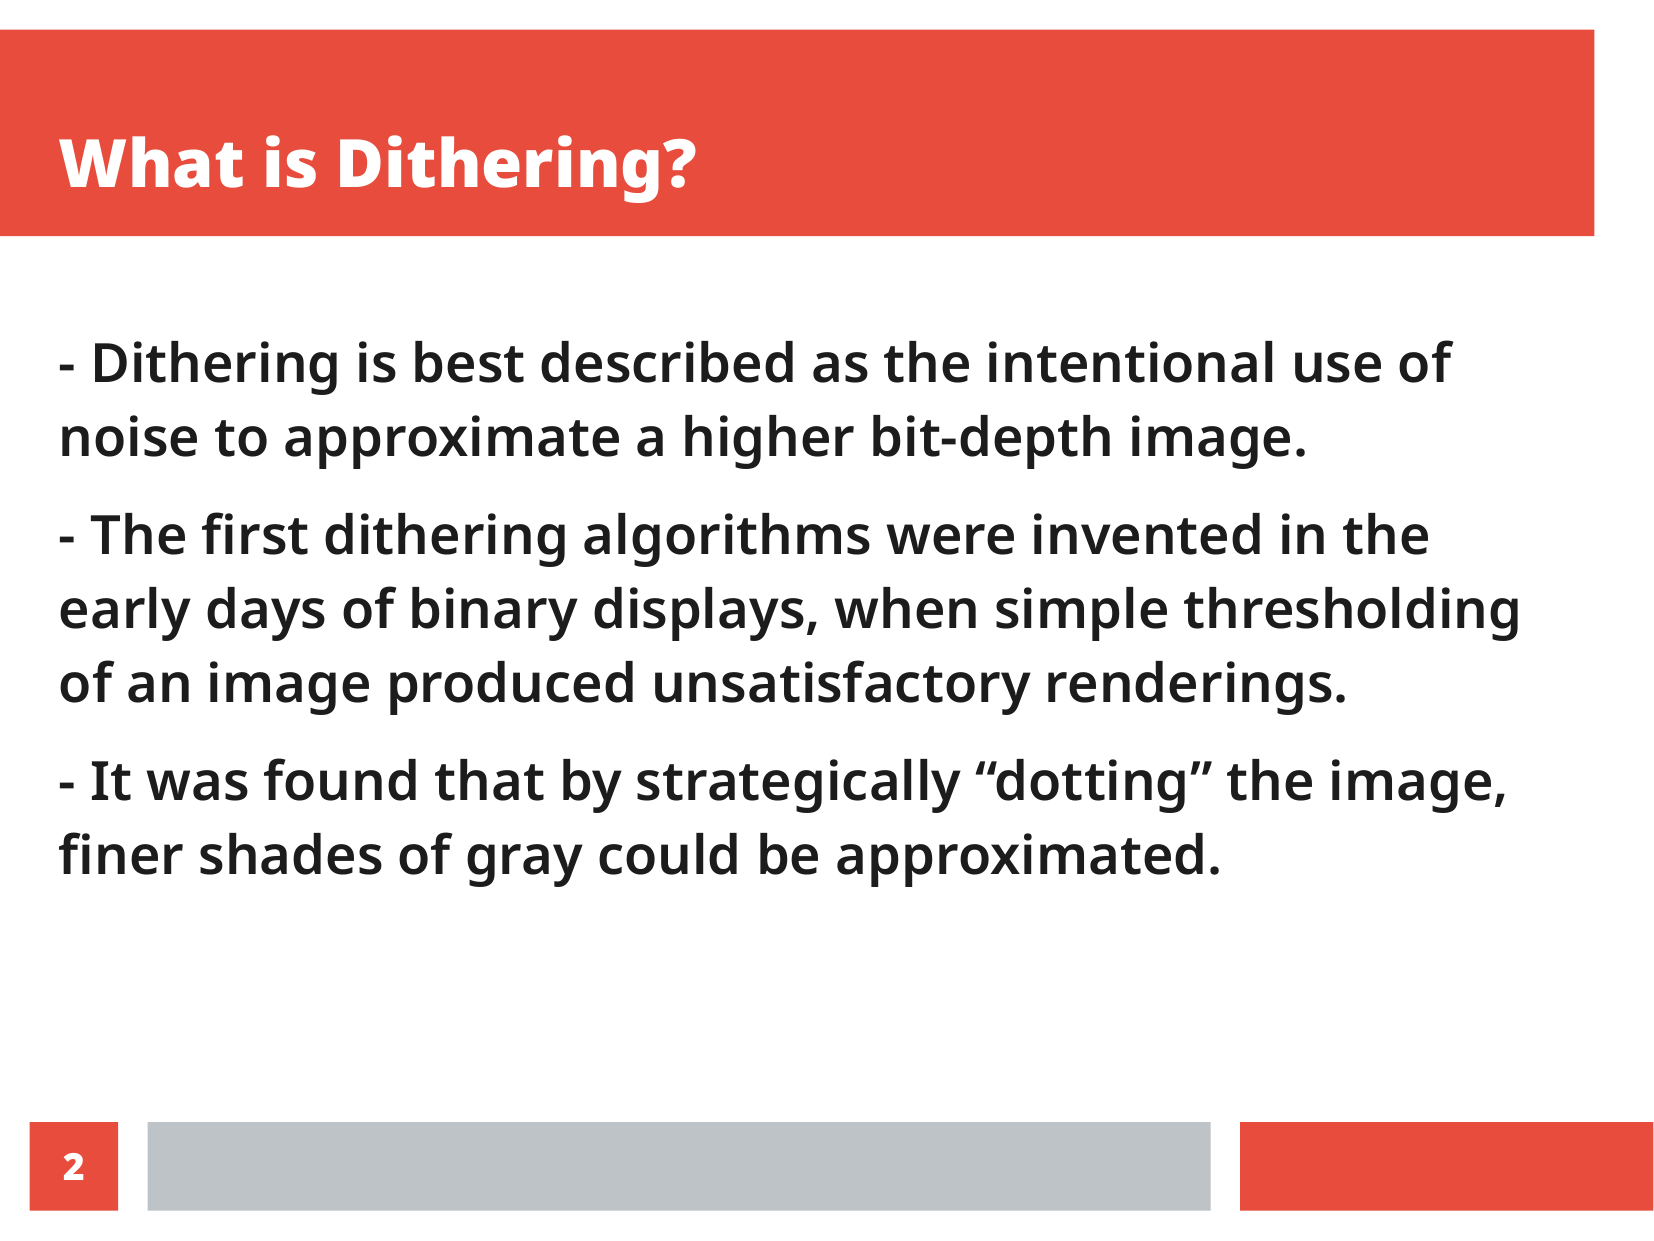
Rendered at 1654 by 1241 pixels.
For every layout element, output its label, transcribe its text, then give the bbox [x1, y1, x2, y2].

list - Dithering is best described as the intentional use of noise to approximate a higher bit-depth image. - The first dithering algorithms were invented in the early days of binary displays, when simple thresholding of an image produced unsatisfactory renderings. - It was found that by strategically “dotting” the image, finer shades of gray could be approximated. [59, 324, 1565, 1093]
title What is Dithering? [59, 59, 1595, 207]
